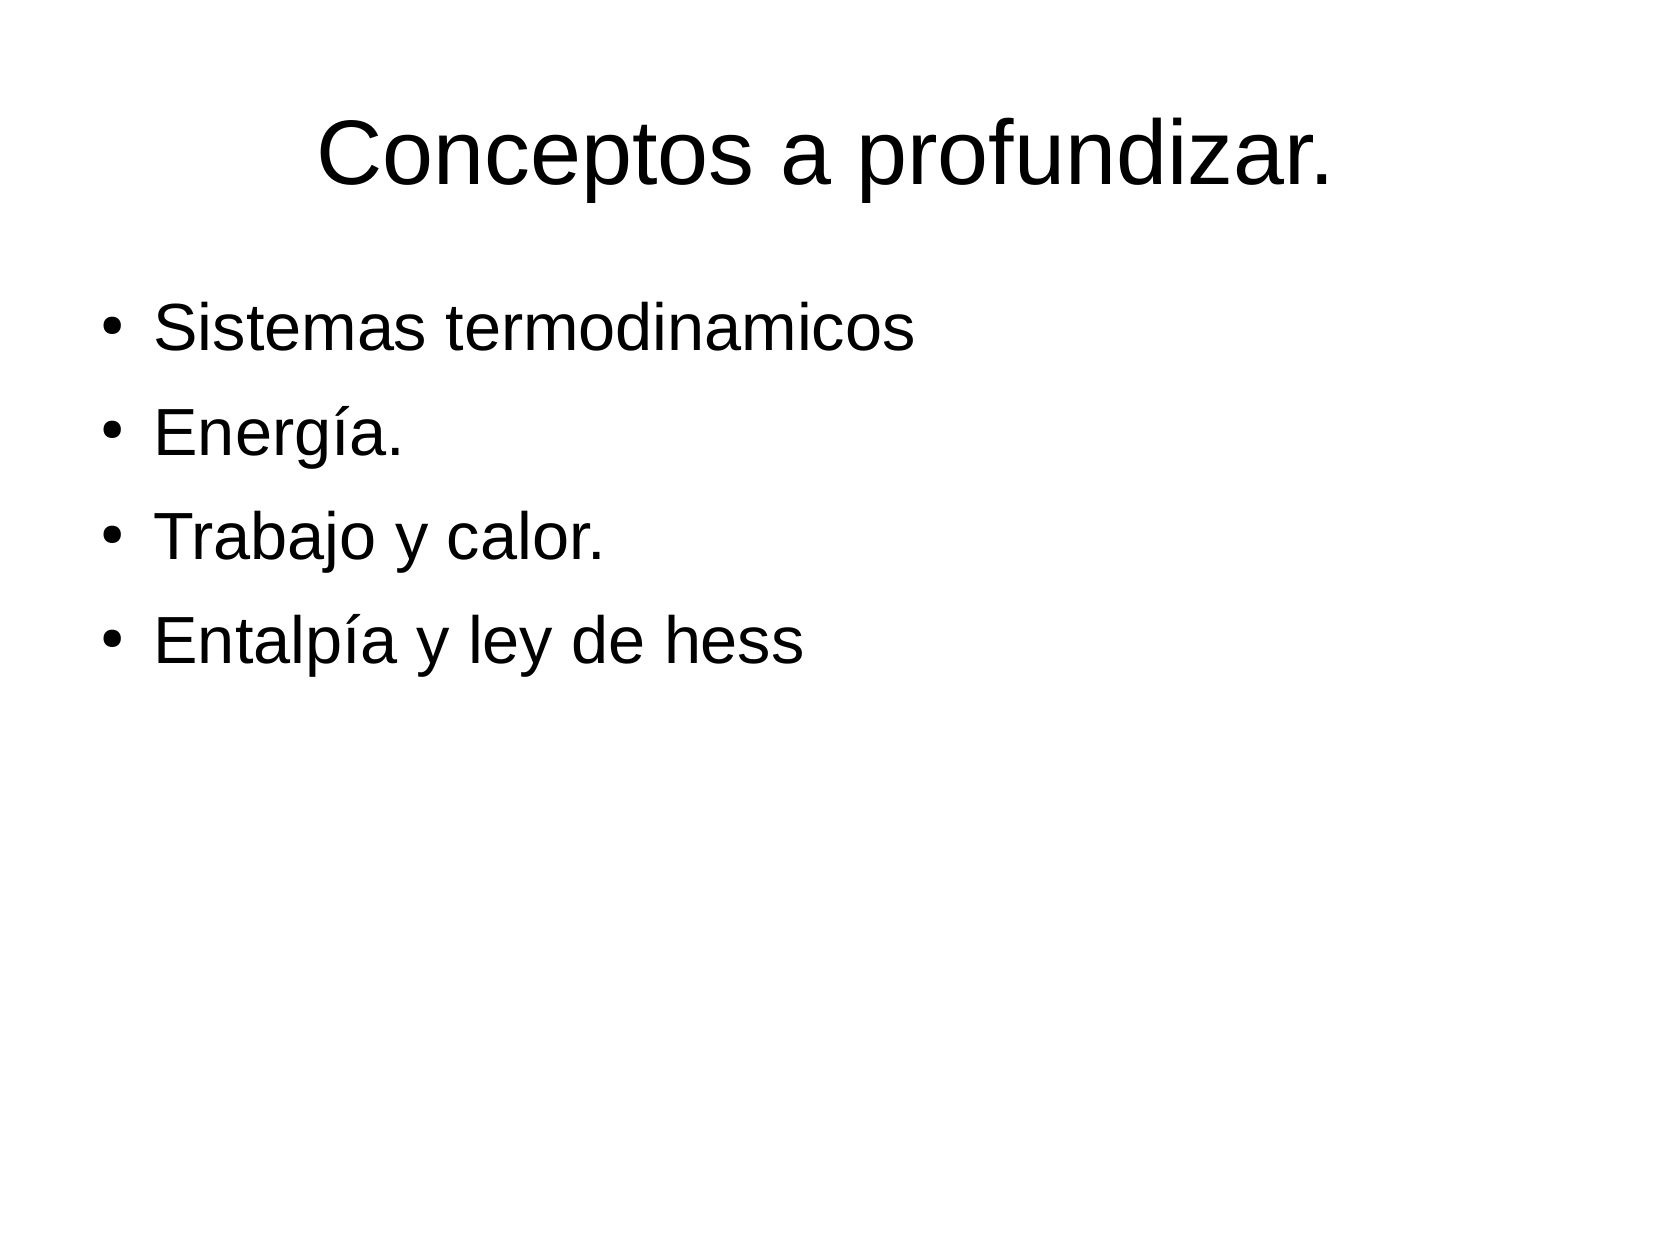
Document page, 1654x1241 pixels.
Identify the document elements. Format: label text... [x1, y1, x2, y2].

title Conceptos a profundizar. [82, 49, 1571, 257]
list Sistemas termodinamicos Energía. Trabajo y calor. Entalpía y ley de hess [82, 290, 1571, 1010]
